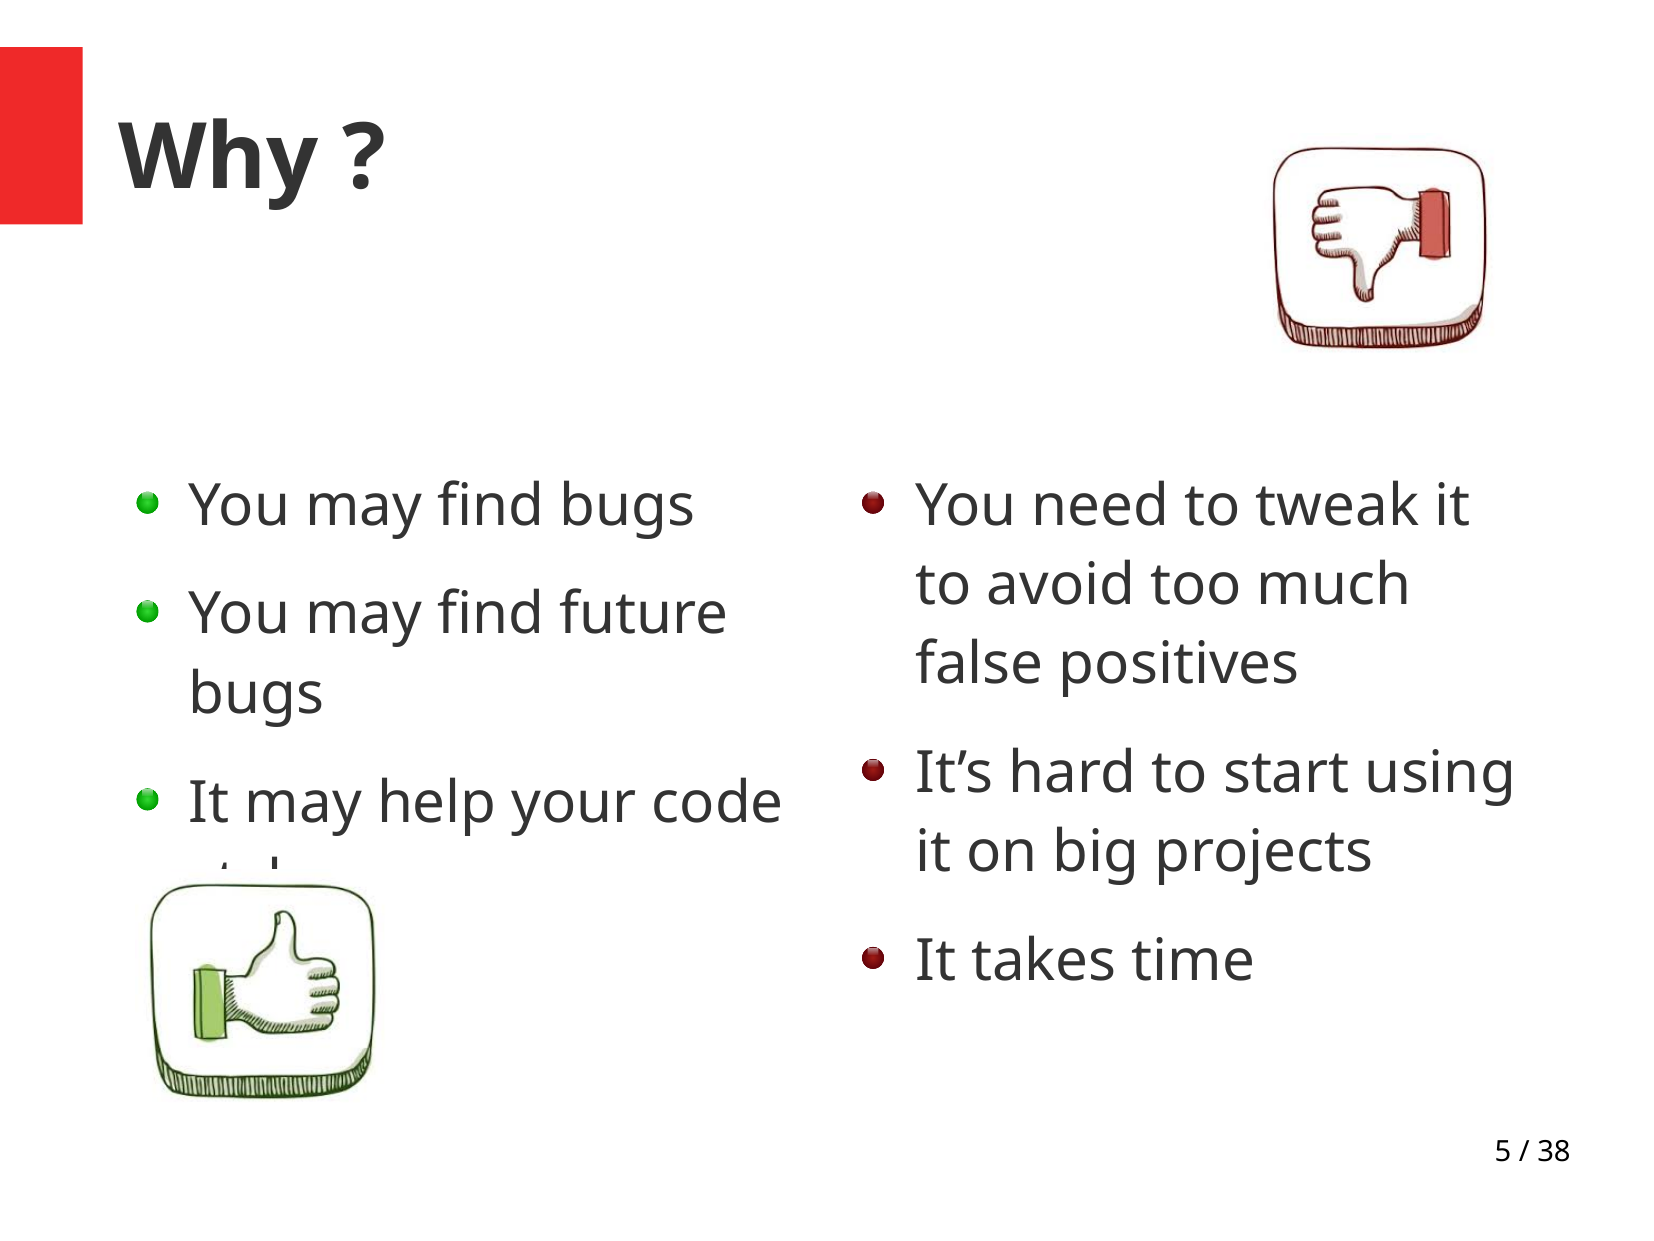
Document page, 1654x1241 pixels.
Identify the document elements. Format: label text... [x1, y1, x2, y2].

picture [1256, 133, 1501, 363]
list You need to tweak it to avoid too much false positives It’s hard to start using it on big projects It takes time [844, 354, 1536, 1074]
title Why ? [118, 49, 1571, 257]
list You may find bugs You may find future bugs It may help your code style [118, 354, 810, 1074]
picture [135, 869, 391, 1114]
